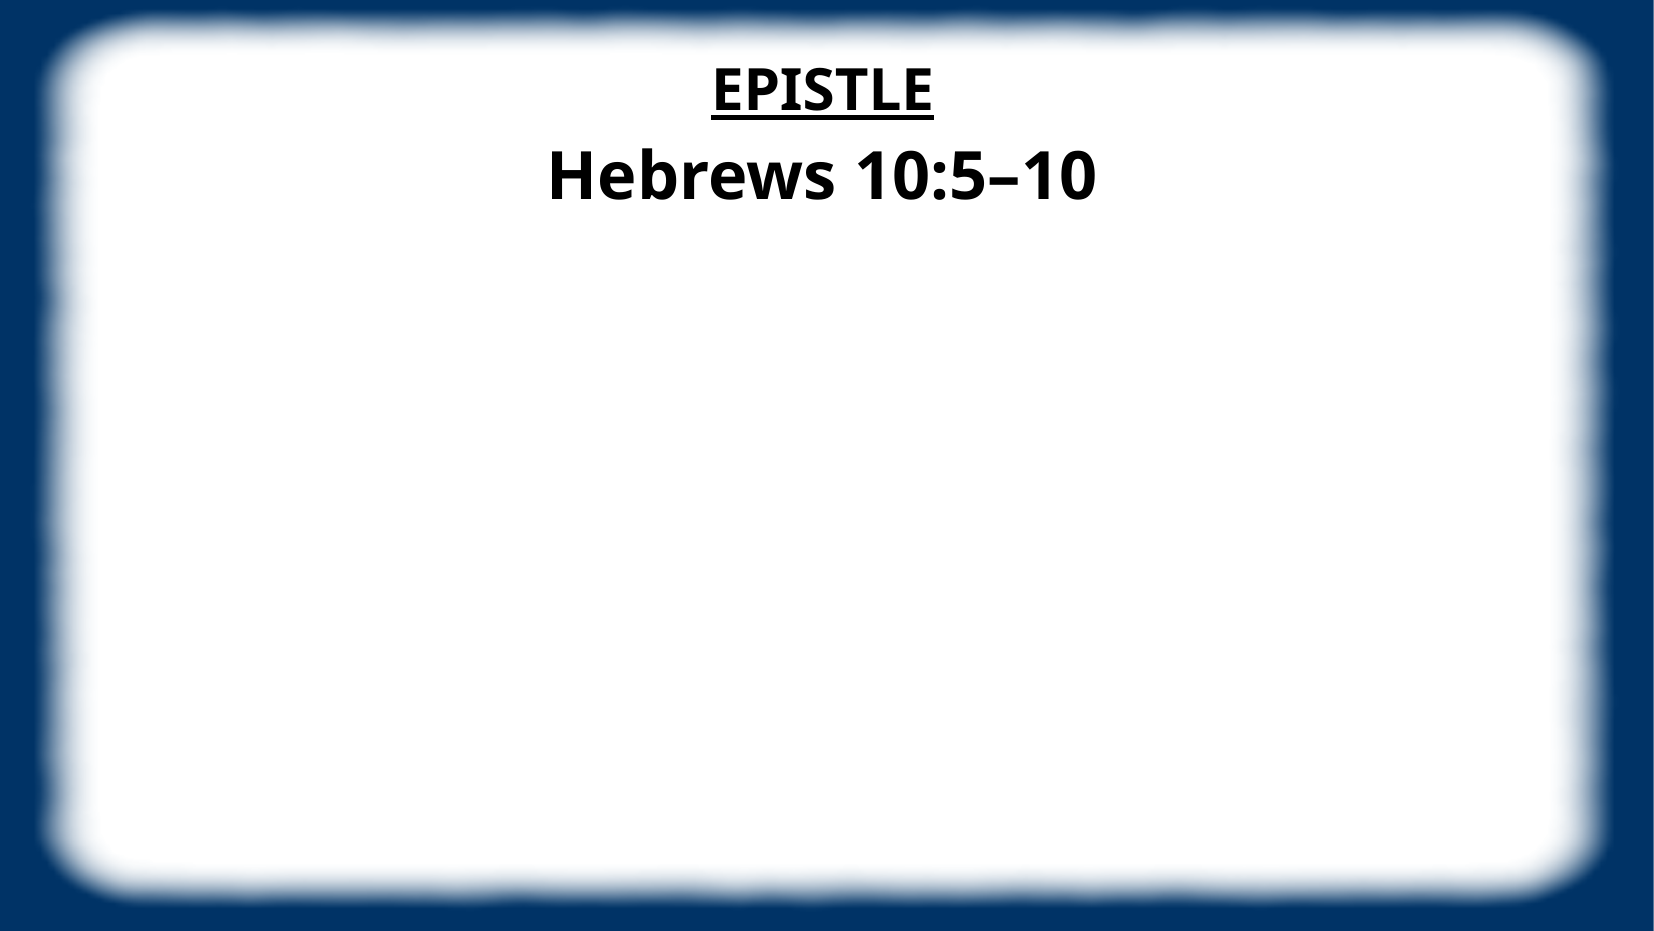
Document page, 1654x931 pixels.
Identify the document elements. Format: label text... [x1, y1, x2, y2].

picture [0, 0, 1654, 931]
text_box EPISTLE Hebrews 10:5–10 [102, 41, 1543, 223]
